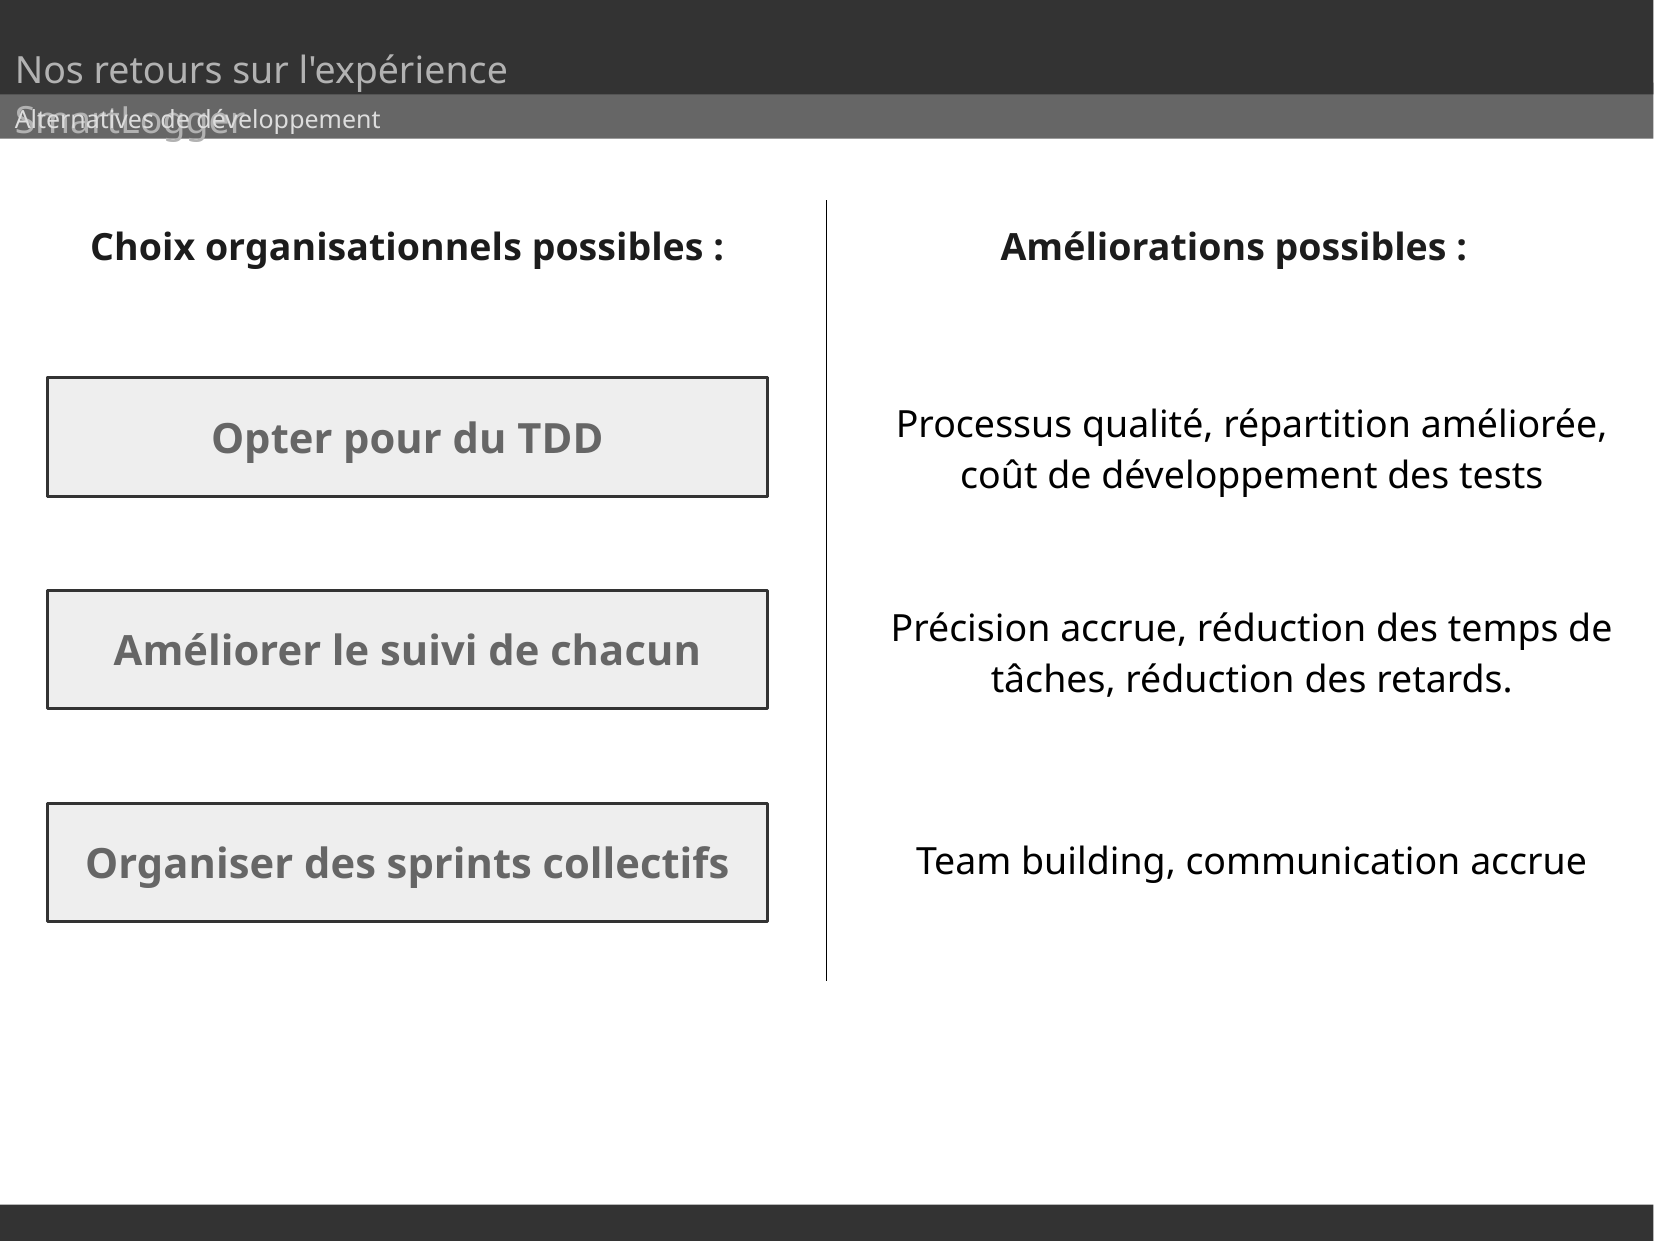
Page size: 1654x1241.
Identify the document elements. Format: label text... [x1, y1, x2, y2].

text_box Améliorer le suivi de chacun [47, 590, 768, 709]
text_box [0, 0, 1654, 94]
text_box Précision accrue, réduction des temps de tâches, réduction des retards. [874, 594, 1630, 697]
text_box Processus qualité, répartition améliorée, coût de développement des tests [874, 389, 1630, 493]
text_box Alternatives de développement [0, 94, 1654, 139]
text_box Team building, communication accrue [874, 826, 1630, 886]
text_box Organiser des sprints collectifs [47, 803, 768, 922]
text_box Améliorations possibles : [874, 212, 1595, 272]
text_box [0, 1204, 1654, 1241]
text_box Nos retours sur l'expérience SmartLogger [0, 35, 733, 94]
text_box Opter pour du TDD [47, 377, 768, 497]
text_box Choix organisationnels possibles : [47, 212, 768, 272]
